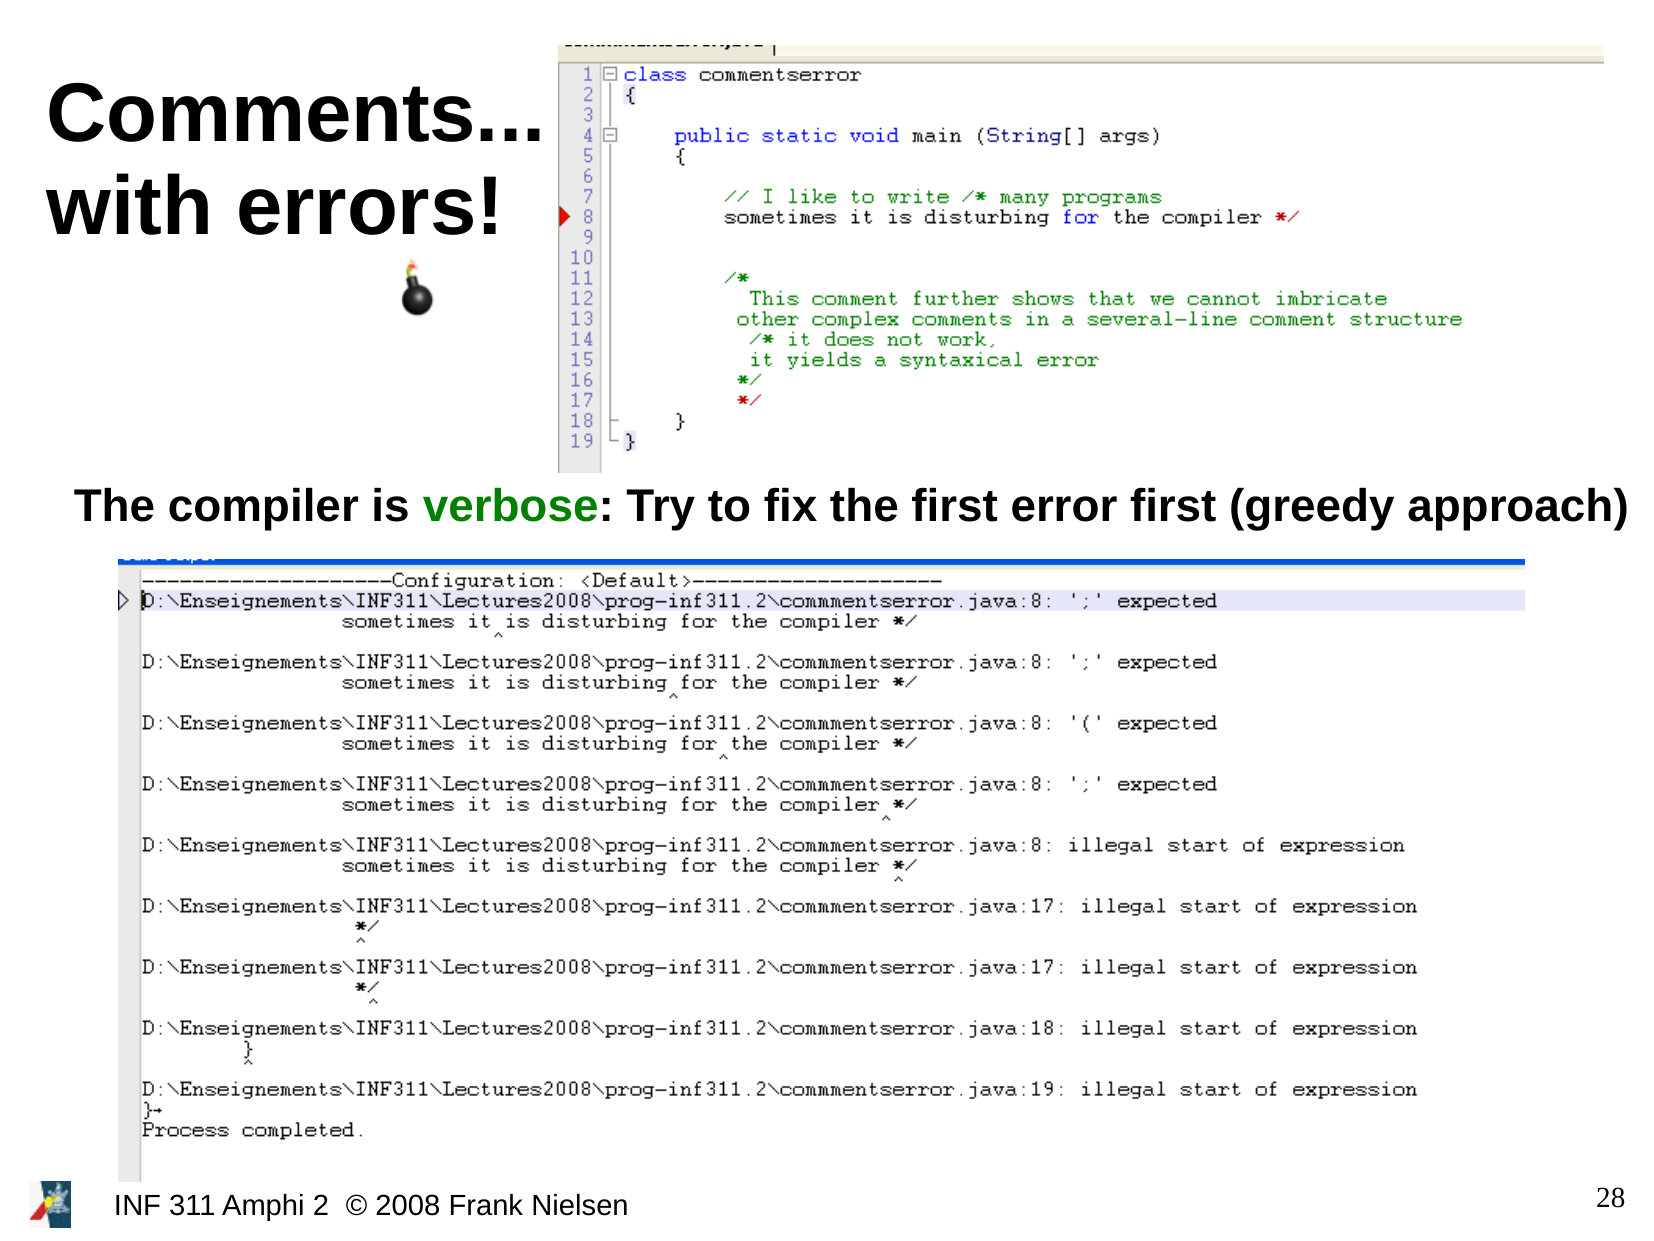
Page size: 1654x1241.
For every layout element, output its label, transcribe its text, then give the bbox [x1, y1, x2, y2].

picture [558, 45, 1604, 472]
picture [118, 559, 1525, 1182]
picture [29, 1181, 71, 1228]
picture [377, 253, 450, 326]
text_box Comments... with errors! [31, 59, 558, 260]
text_box The compiler is verbose: Try to fix the first error first (greedy approach) [59, 472, 1644, 540]
